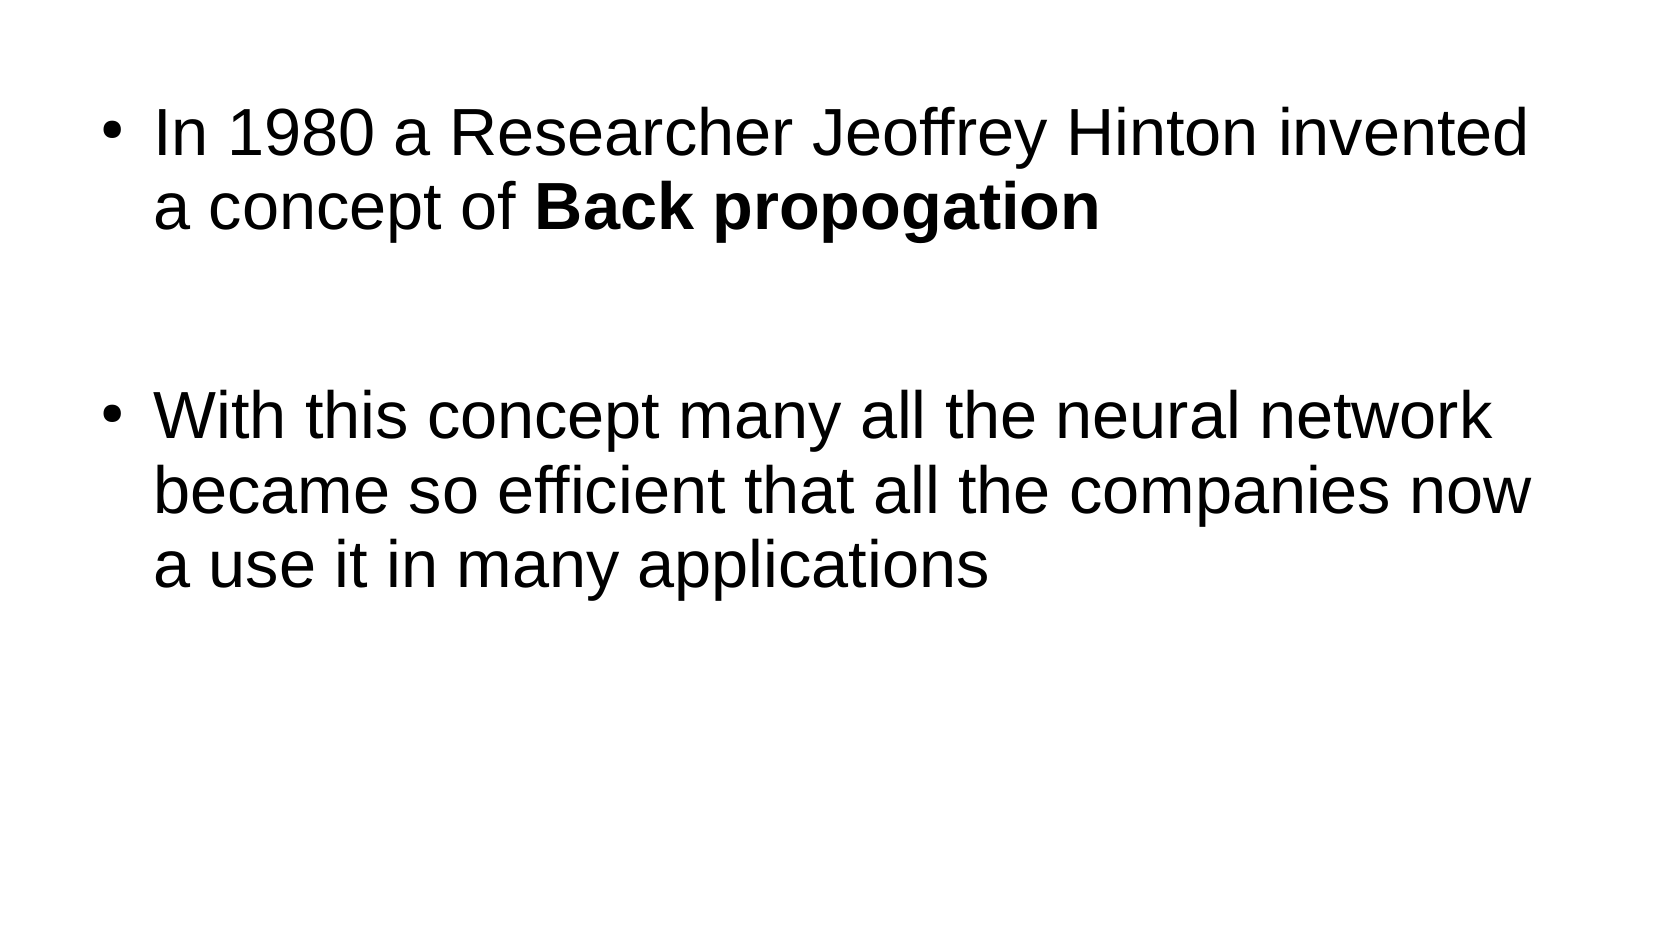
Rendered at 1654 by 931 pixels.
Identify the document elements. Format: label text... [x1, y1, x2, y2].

list In 1980 a Researcher Jeoffrey Hinton invented a concept of Back propogation With this concept many all the neural network became so efficient that all the companies now a use it in many applications [82, 94, 1571, 792]
